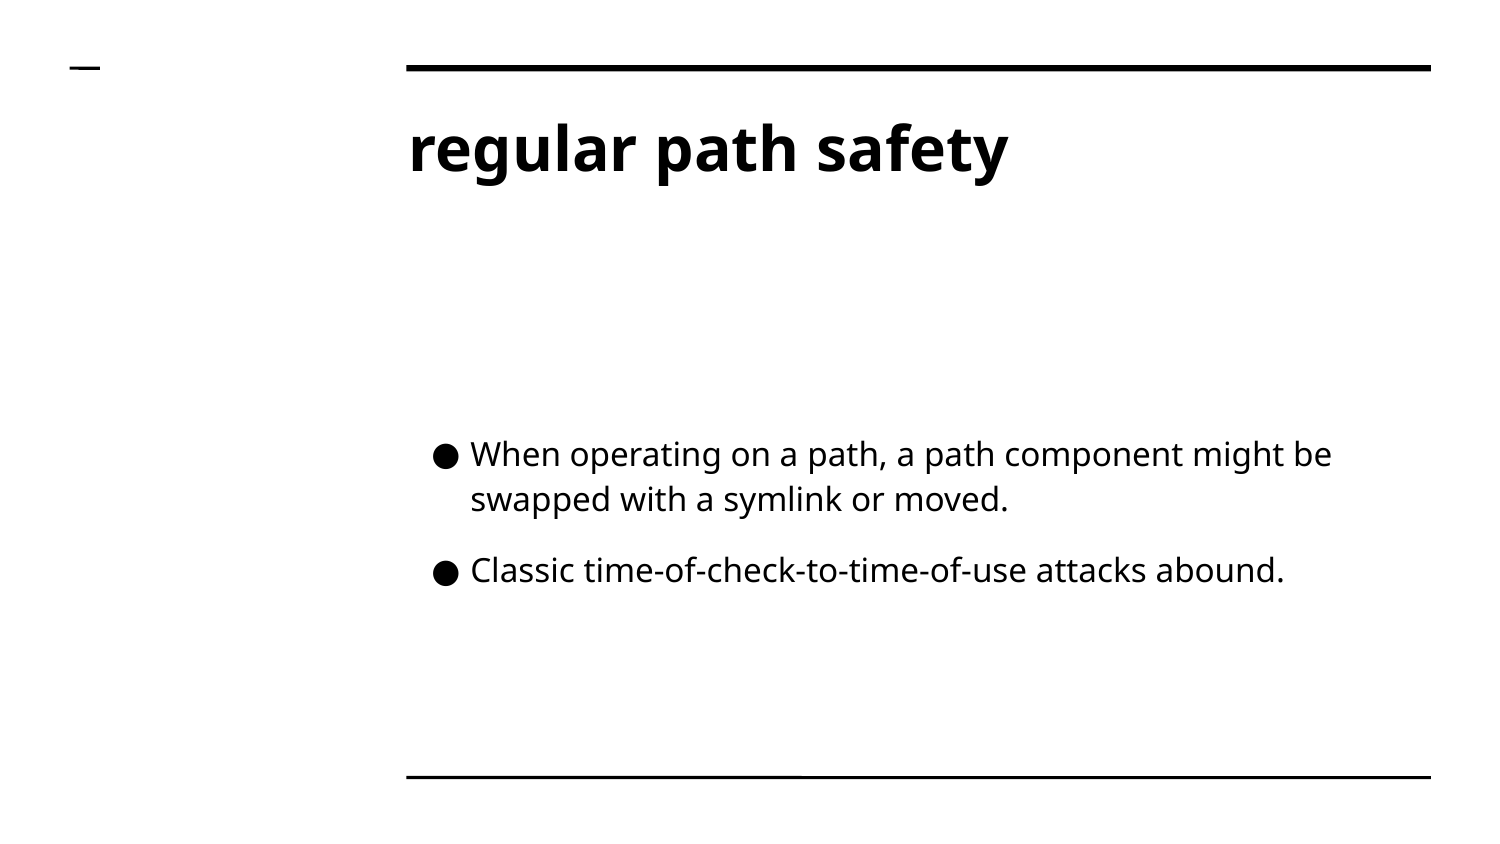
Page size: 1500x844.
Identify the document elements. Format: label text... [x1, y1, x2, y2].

title regular path safety [393, 94, 1431, 199]
list When operating on a path, a path component might be swapped with a symlink or moved. Classic time-of-check-to-time-of-use attacks abound. [395, 261, 1433, 755]
